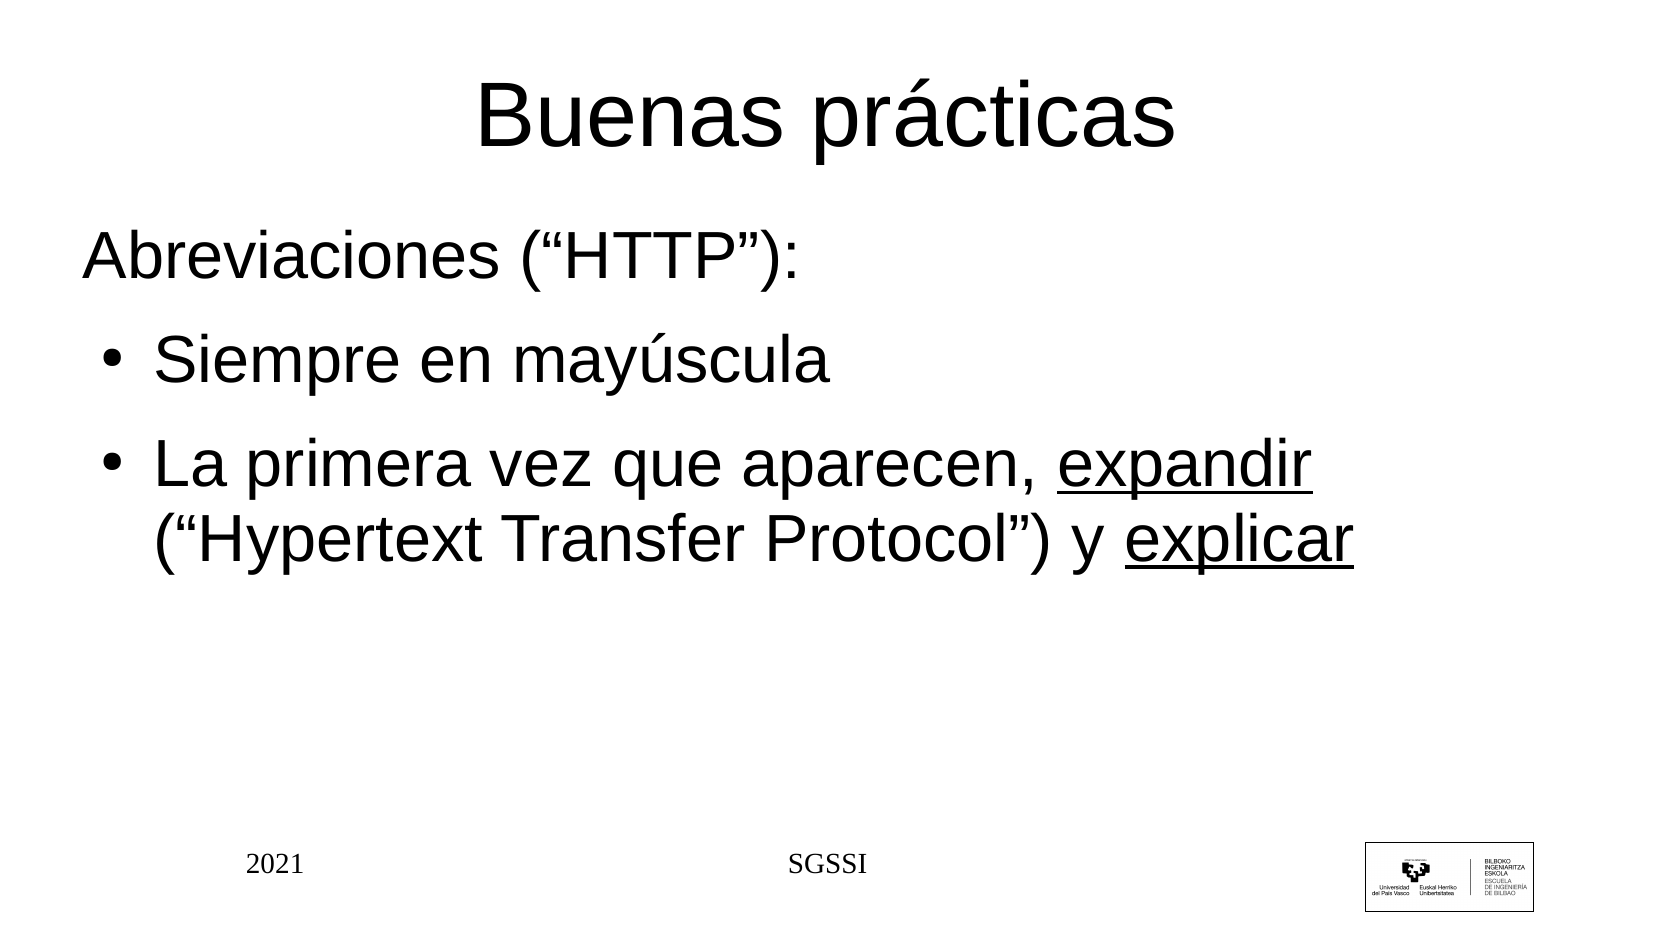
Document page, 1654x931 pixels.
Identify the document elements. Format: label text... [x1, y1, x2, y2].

list Abreviaciones (“HTTP”): Siempre en mayúscula La primera vez que aparecen, expandir (“Hypertext Transfer Protocol”) y explicar [82, 217, 1571, 758]
picture [1366, 843, 1533, 911]
title Buenas prácticas [82, 37, 1571, 193]
